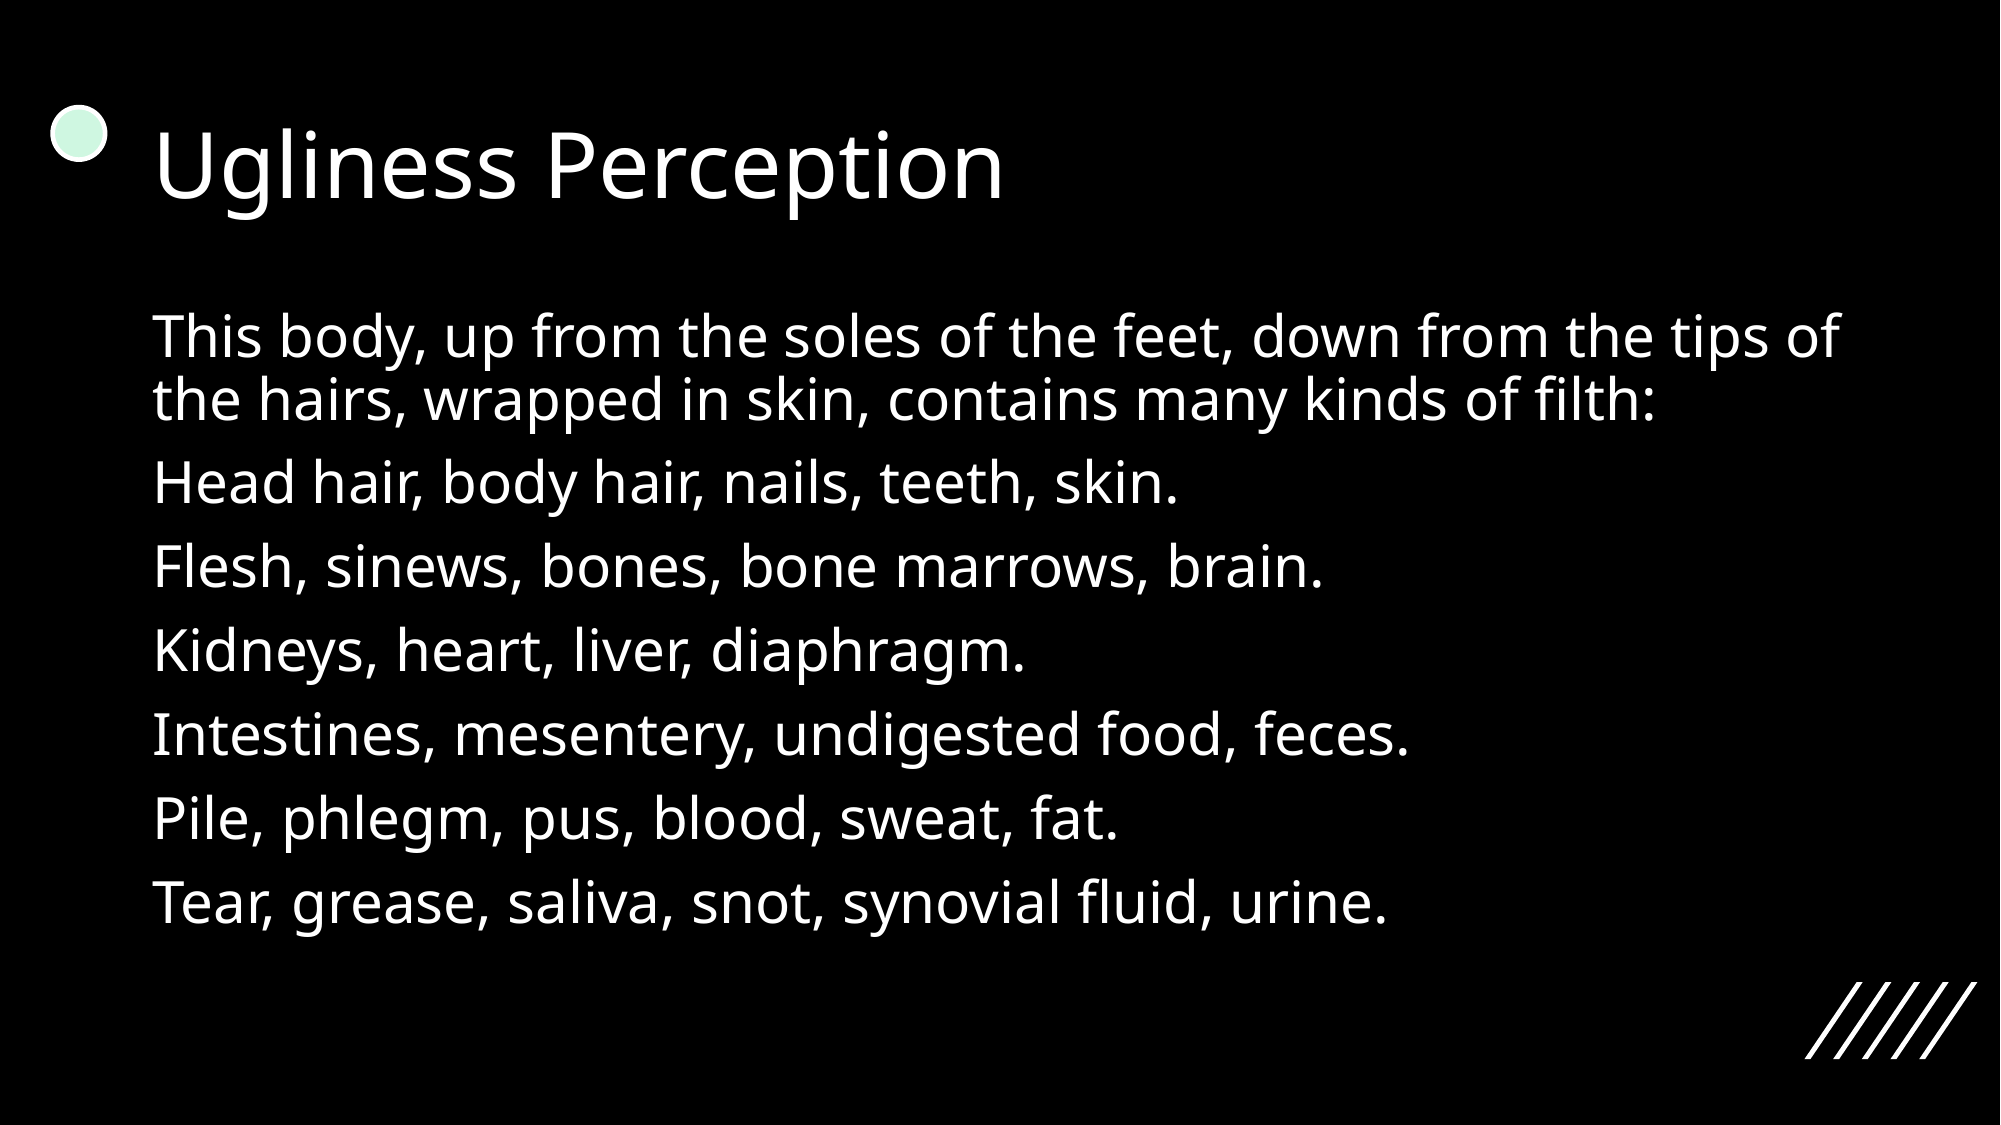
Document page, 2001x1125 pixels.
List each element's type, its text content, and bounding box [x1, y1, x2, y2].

title Ugliness Perception [137, 59, 1863, 278]
list This body, up from the soles of the feet, down from the tips of the hairs, wrapped in skin, contains many kinds of filth: Head hair, body hair, nails, teeth, skin. Flesh, sinews, bones, bone marrows, brain. Kidneys, heart, liver, diaphragm. Intestines, mesentery, undigested food, feces. Pile, phlegm, pus, blood, sweat, fat. Tear, grease, saliva, snot, synovial fluid, urine. [137, 299, 1863, 1014]
